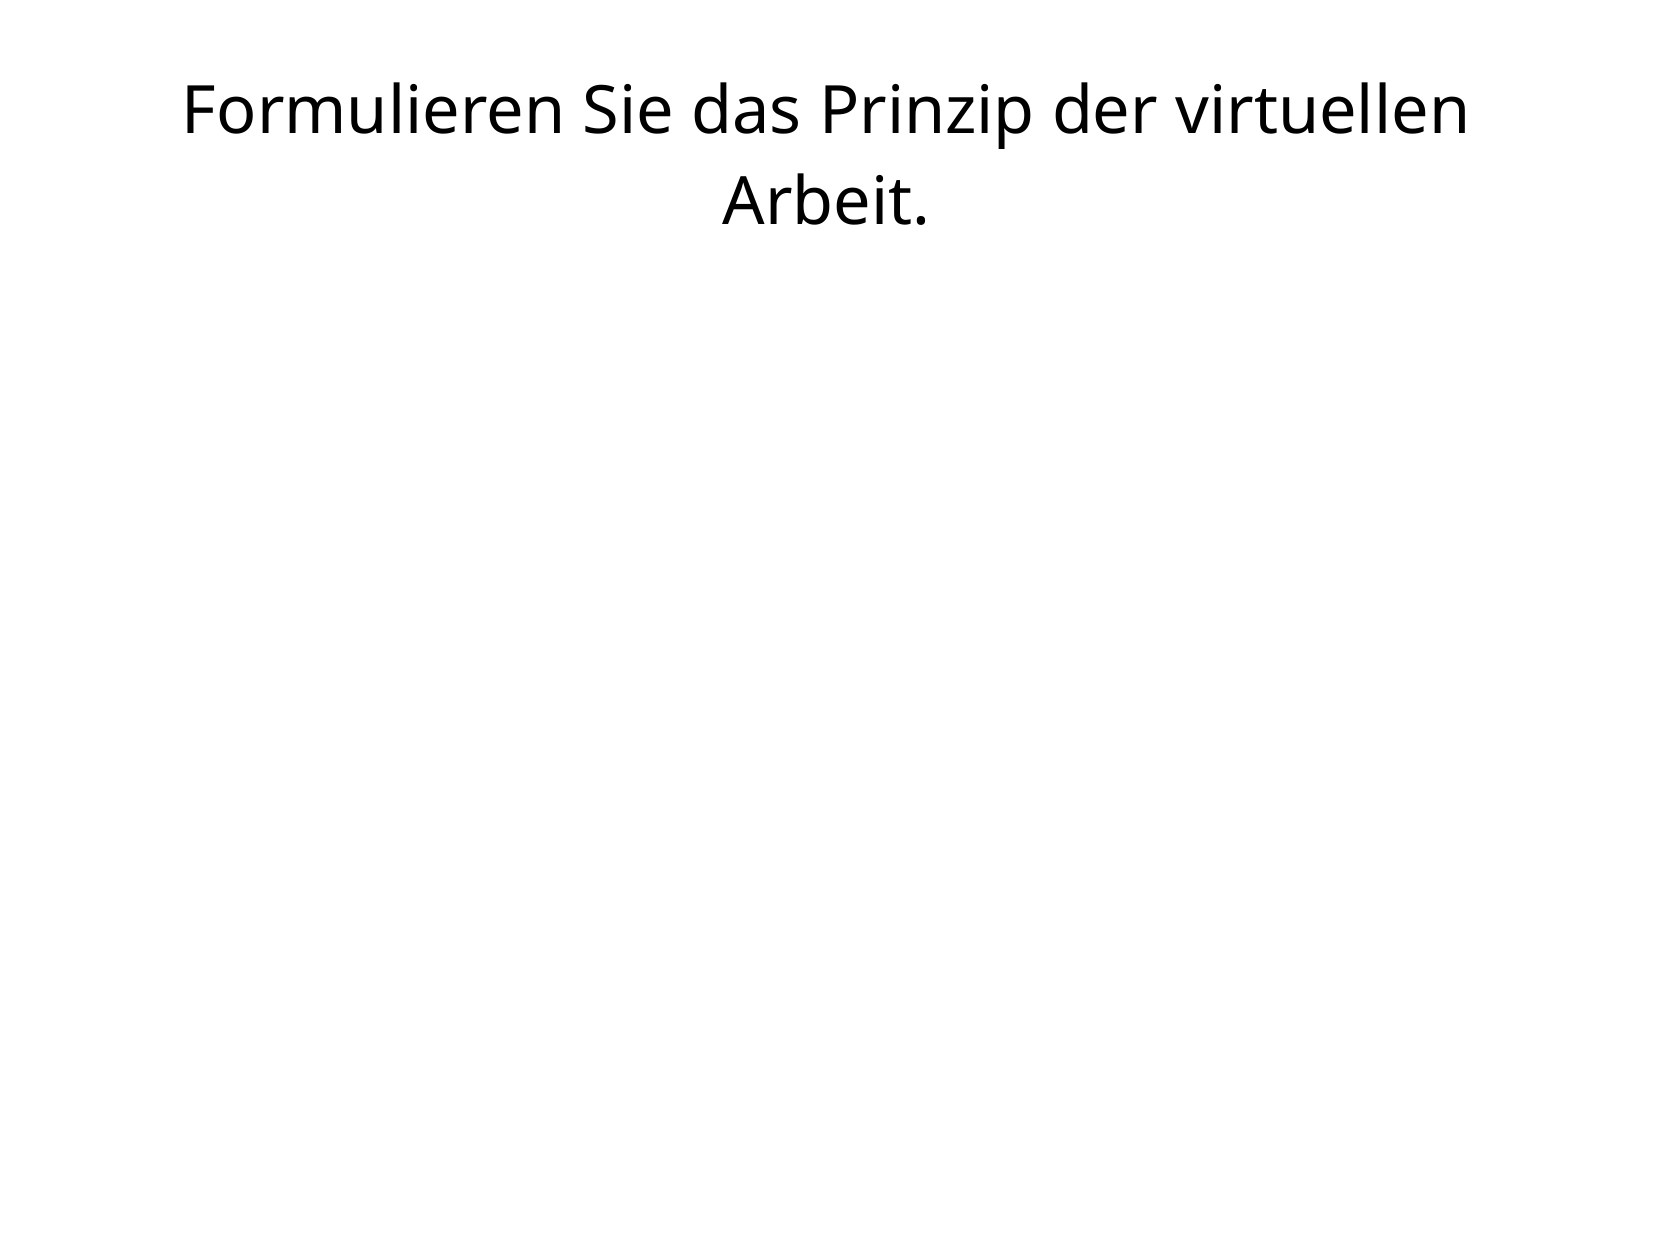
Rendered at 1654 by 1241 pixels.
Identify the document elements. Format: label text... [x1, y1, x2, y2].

title Formulieren Sie das Prinzip der virtuellen Arbeit. [82, 49, 1571, 257]
